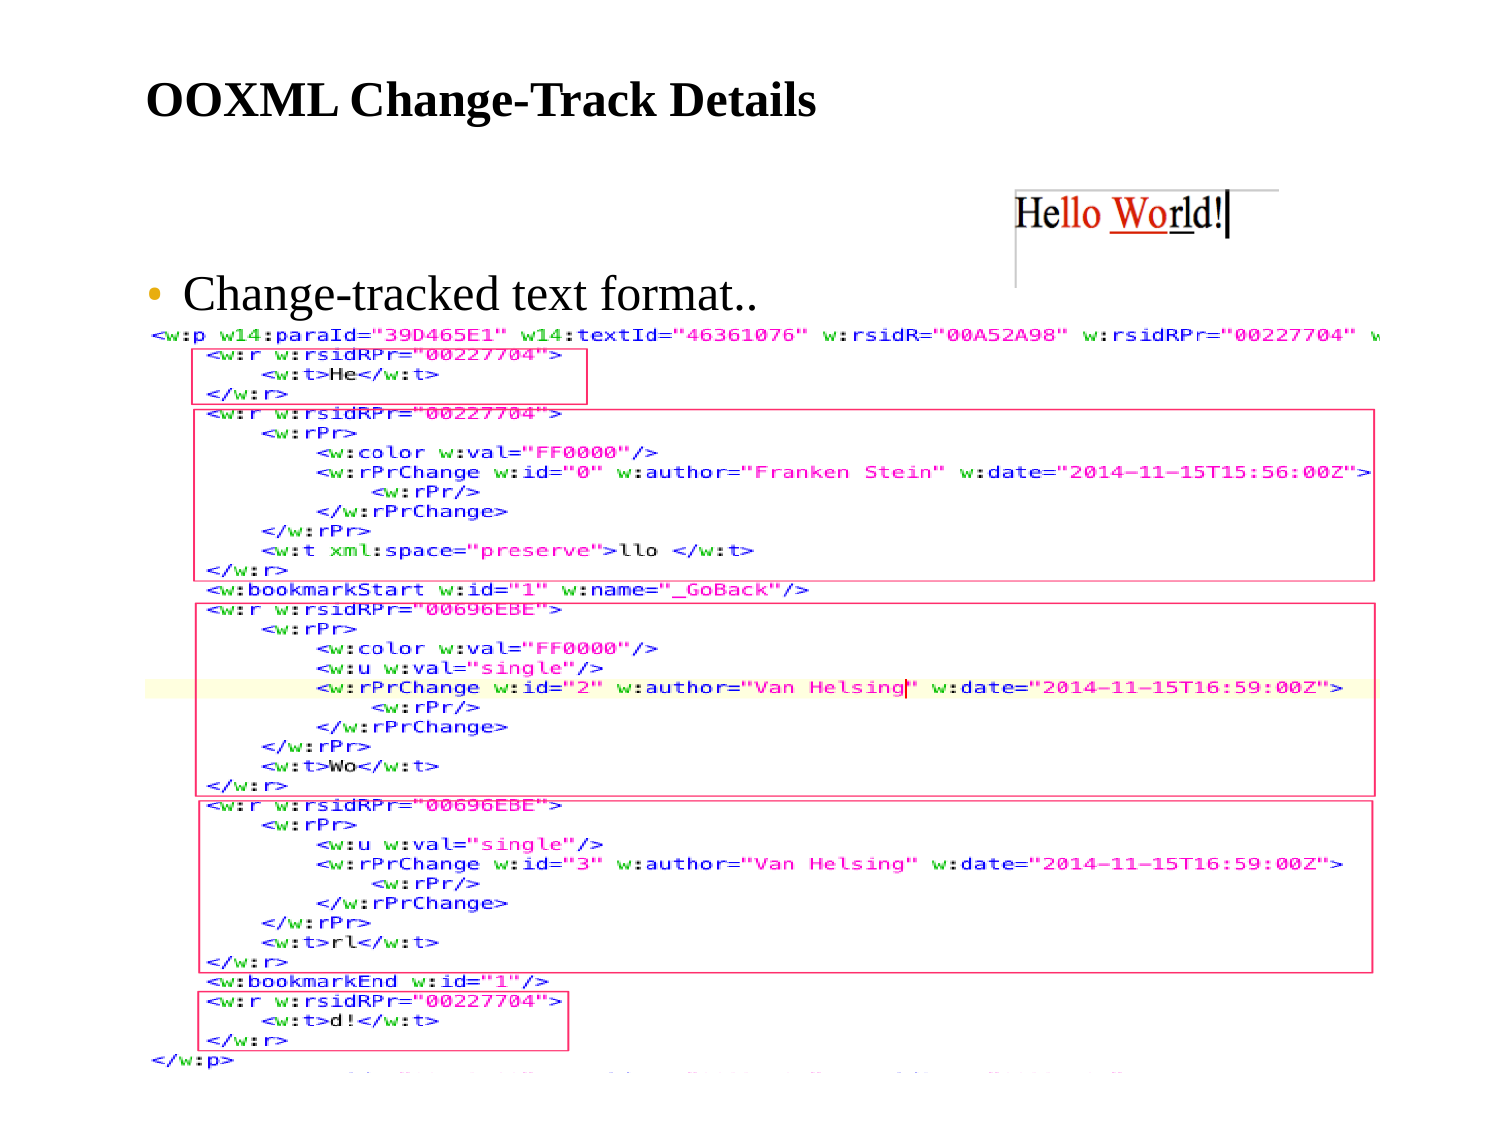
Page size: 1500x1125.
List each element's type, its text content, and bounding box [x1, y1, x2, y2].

picture [961, 107, 1279, 288]
list Change-tracked text format.. [145, 265, 1423, 1009]
title OOXML Change-Track Details [145, 67, 1388, 219]
picture [145, 326, 1380, 1073]
